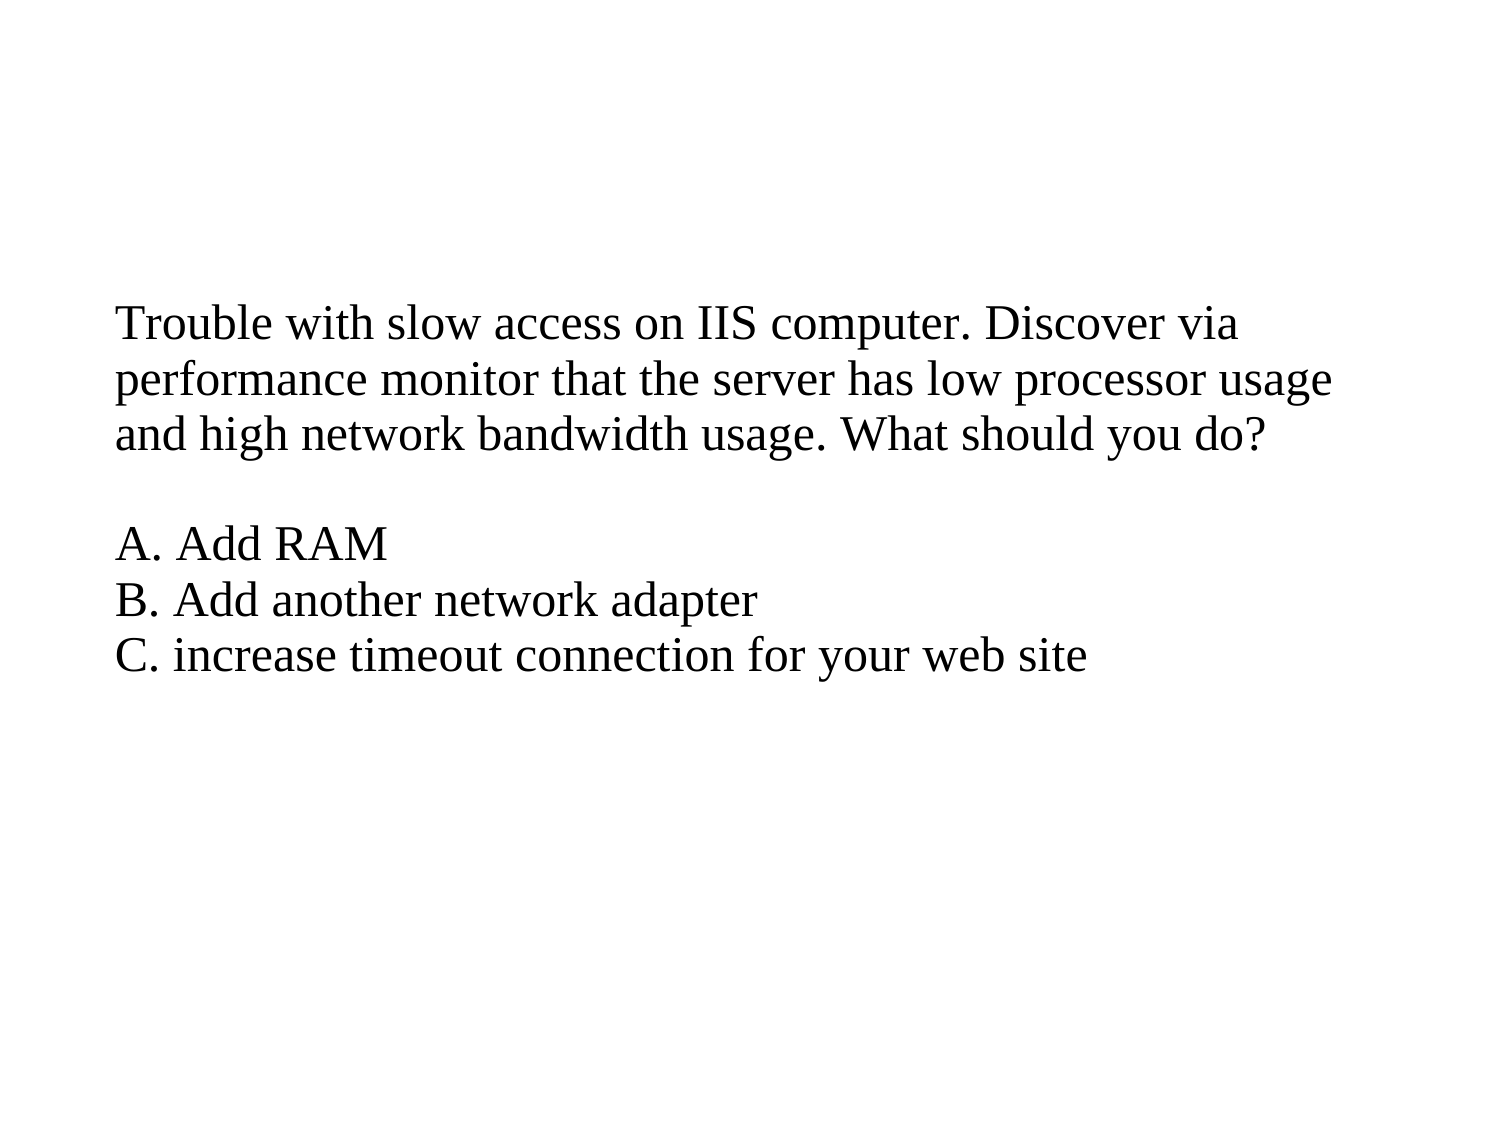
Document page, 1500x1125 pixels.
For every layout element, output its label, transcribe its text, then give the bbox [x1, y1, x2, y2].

text_box Trouble with slow access on IIS computer. Discover via performance monitor that the server has low processor usage and high network bandwidth usage. What should you do? A. Add RAM B. Add another network adapter C. increase timeout connection for your web site [99, 287, 1401, 690]
